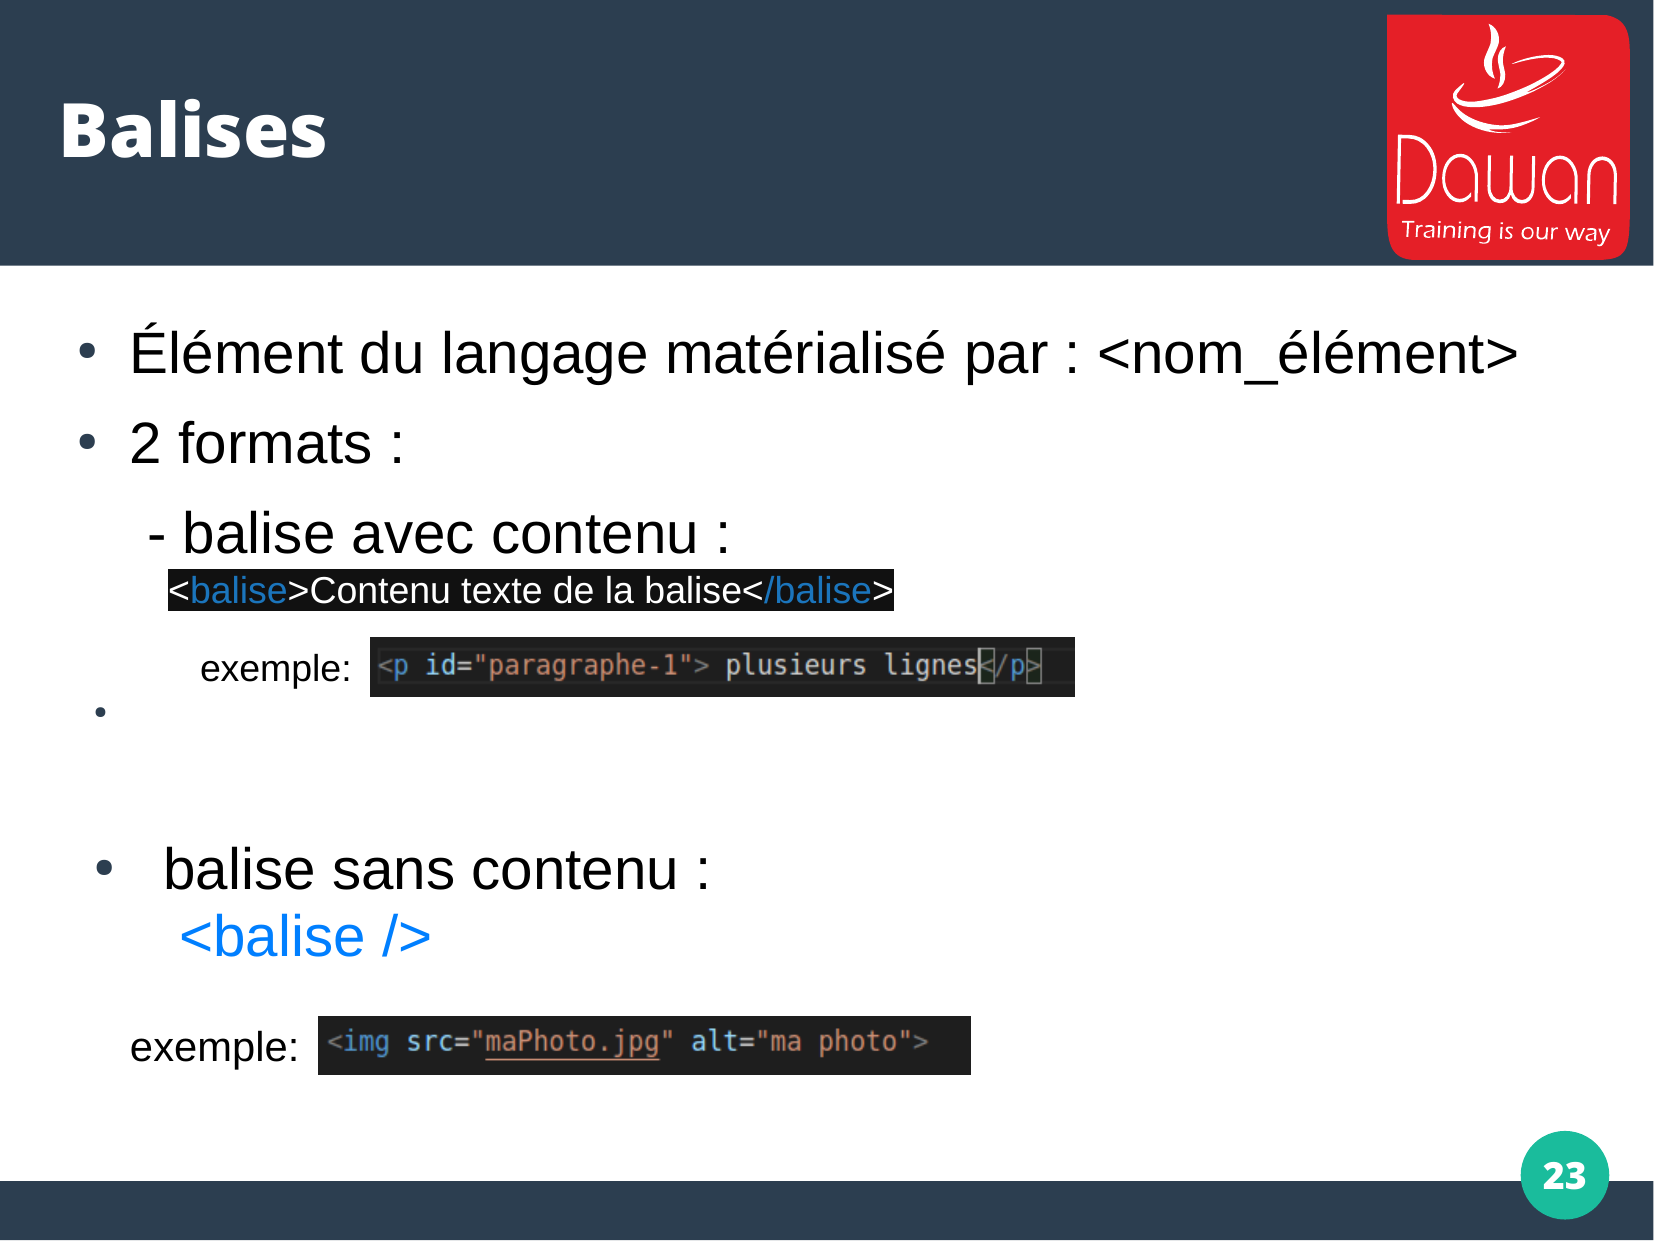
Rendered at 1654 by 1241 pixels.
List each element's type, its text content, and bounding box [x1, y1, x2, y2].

picture [370, 637, 1075, 697]
title Balises [59, 49, 1387, 207]
picture [1387, 14, 1630, 260]
list Élément du langage matérialisé par : <nom_élément> 2 formats : - balise avec contenu : <balise>Contenu texte de la balise</balise> exemple: balise sans contenu : <balise /> exemple: [59, 324, 1595, 1152]
picture [318, 1016, 971, 1075]
